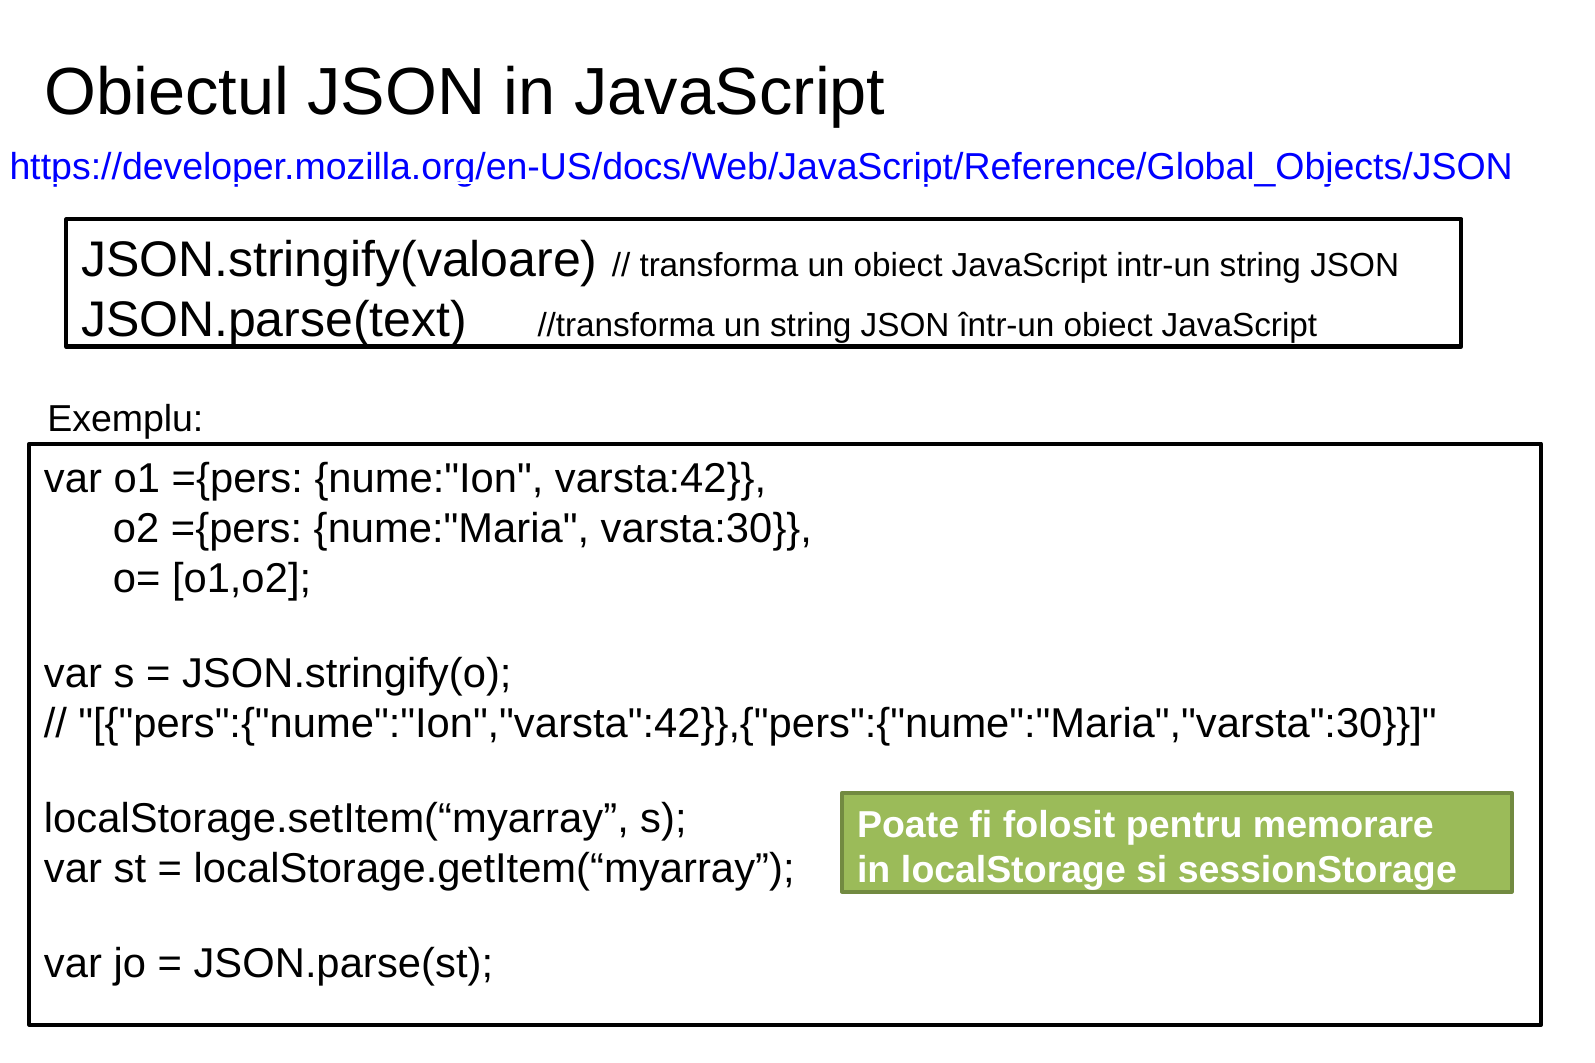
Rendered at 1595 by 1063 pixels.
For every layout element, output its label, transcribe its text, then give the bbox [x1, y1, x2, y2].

text_box https://developer.mozilla.org/en-US/docs/Web/JavaScript/Reference/Global_Objects/JSON [0, 134, 1595, 192]
text_box Exemplu: [32, 386, 231, 444]
text_box Poate fi folosit pentru memorare in localStorage si sessionStorage [842, 792, 1512, 892]
text_box JSON.stringify(valoare) // transforma un obiect JavaScript intr-un string JSON JSON.parse(text) //transforma un string JSON într-un obiect JavaScript [66, 219, 1462, 347]
text_box var o1 ={pers: {nume:"Ion", varsta:42}}, o2 ={pers: {nume:"Maria", varsta:30}}, o= [o1,o2]; var s = JSON.stringify(o); // "[{"pers":{"nume":"Ion","varsta":42}},{"pers":{"nume":"Maria","varsta":30}}]" localStorage.setItem(“myarray”, s); var st = localStorage.getItem(“myarray”); var jo = JSON.parse(st); [29, 443, 1542, 1025]
text_box Obiectul JSON in JavaScript [30, 40, 958, 131]
